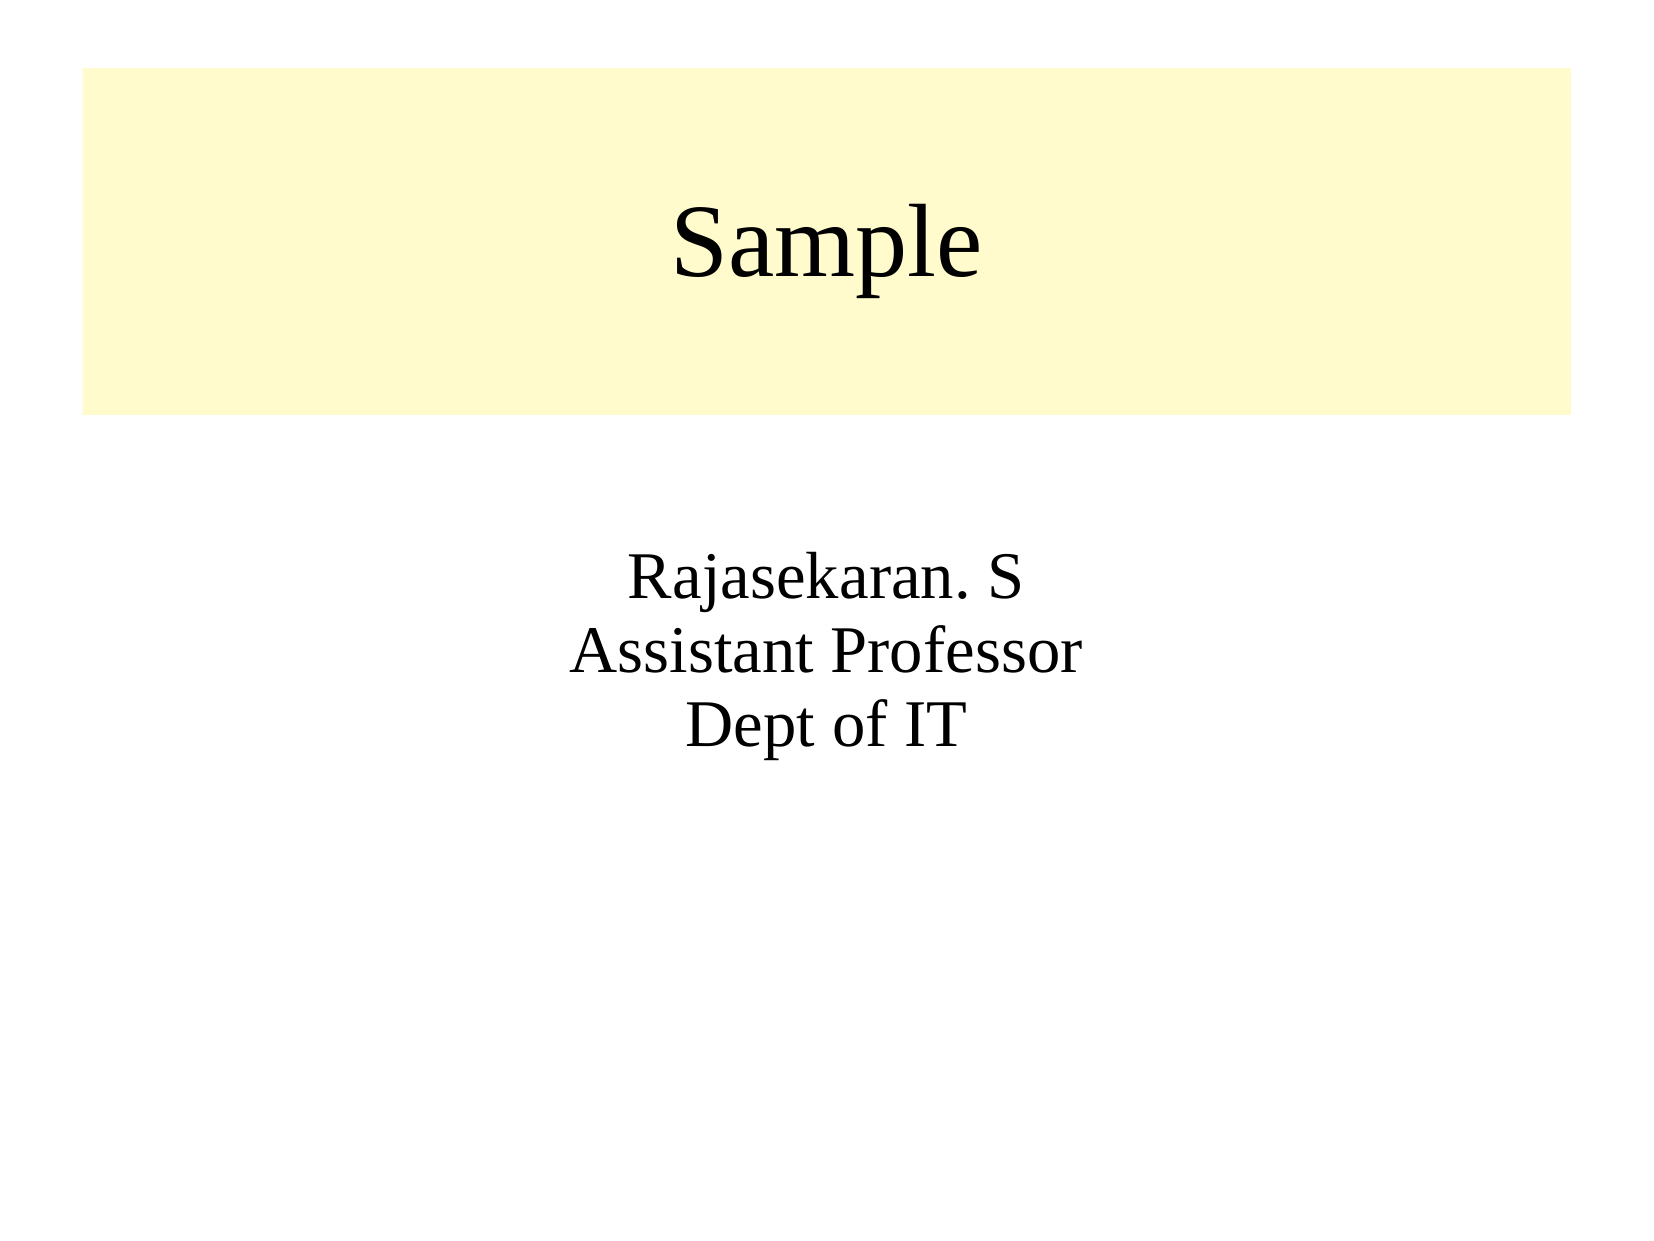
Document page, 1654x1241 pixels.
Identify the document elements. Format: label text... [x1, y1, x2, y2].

title Sample [82, 68, 1571, 290]
subtitle Rajasekaran. S Assistant Professor Dept of IT [82, 290, 1571, 1010]
